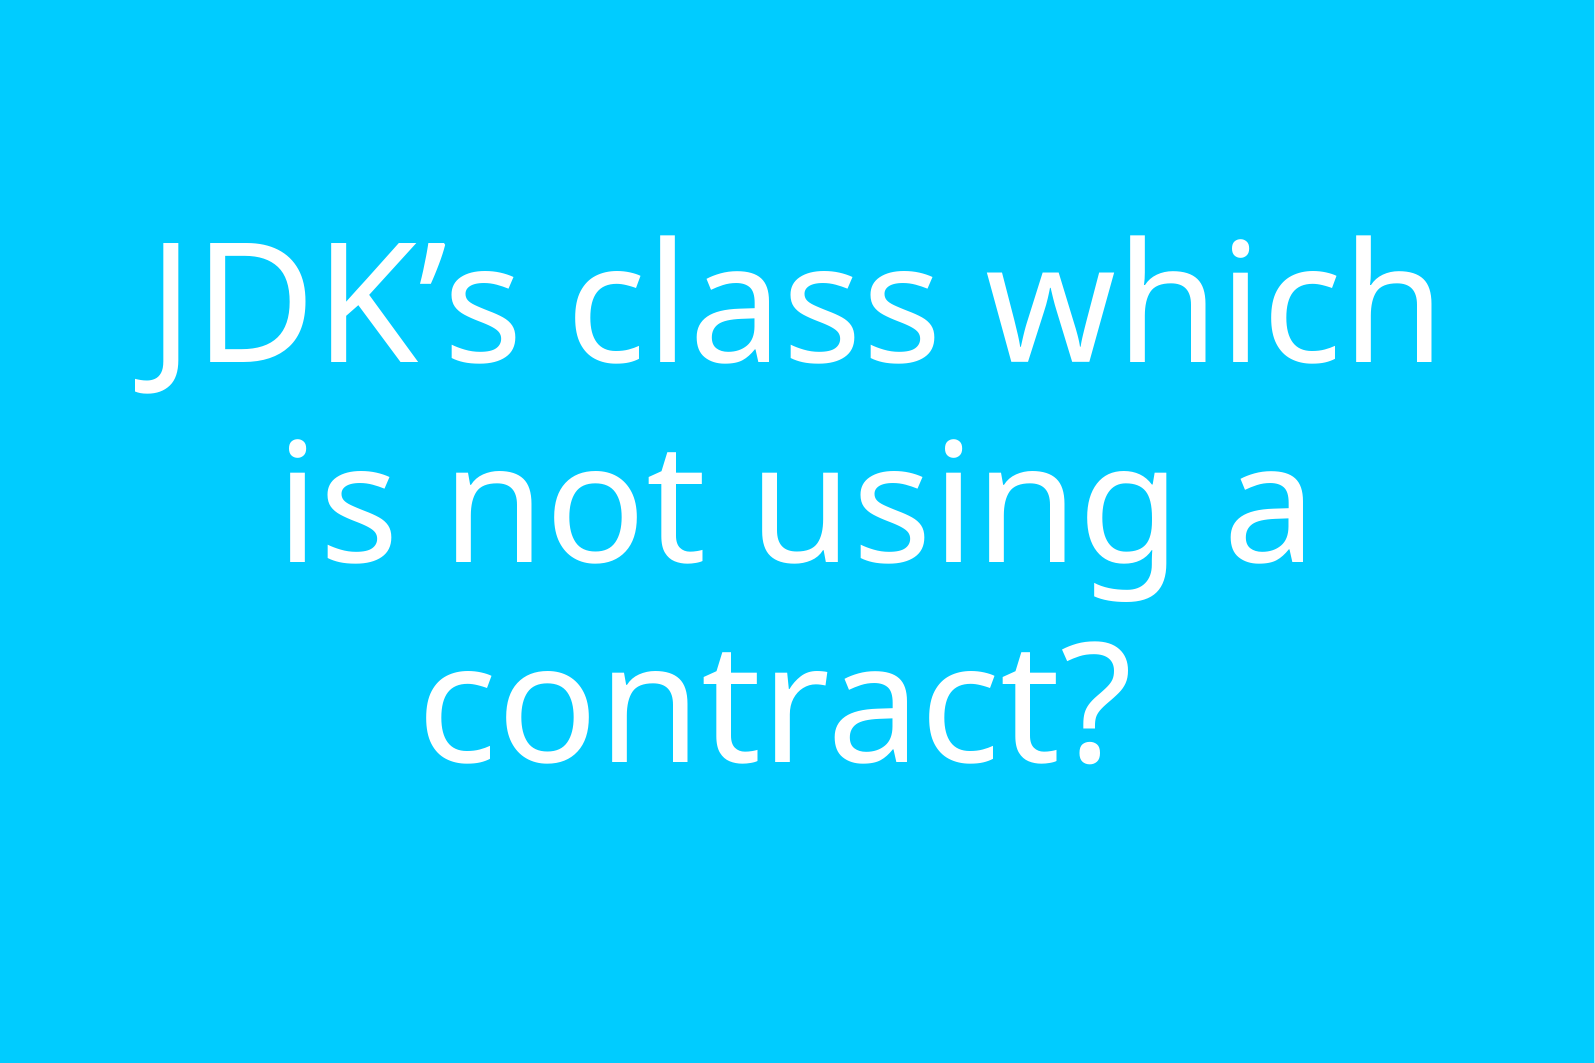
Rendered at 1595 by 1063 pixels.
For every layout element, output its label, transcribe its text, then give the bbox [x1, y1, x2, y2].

text_box JDK’s class which is not using a contract? [79, 42, 1515, 951]
